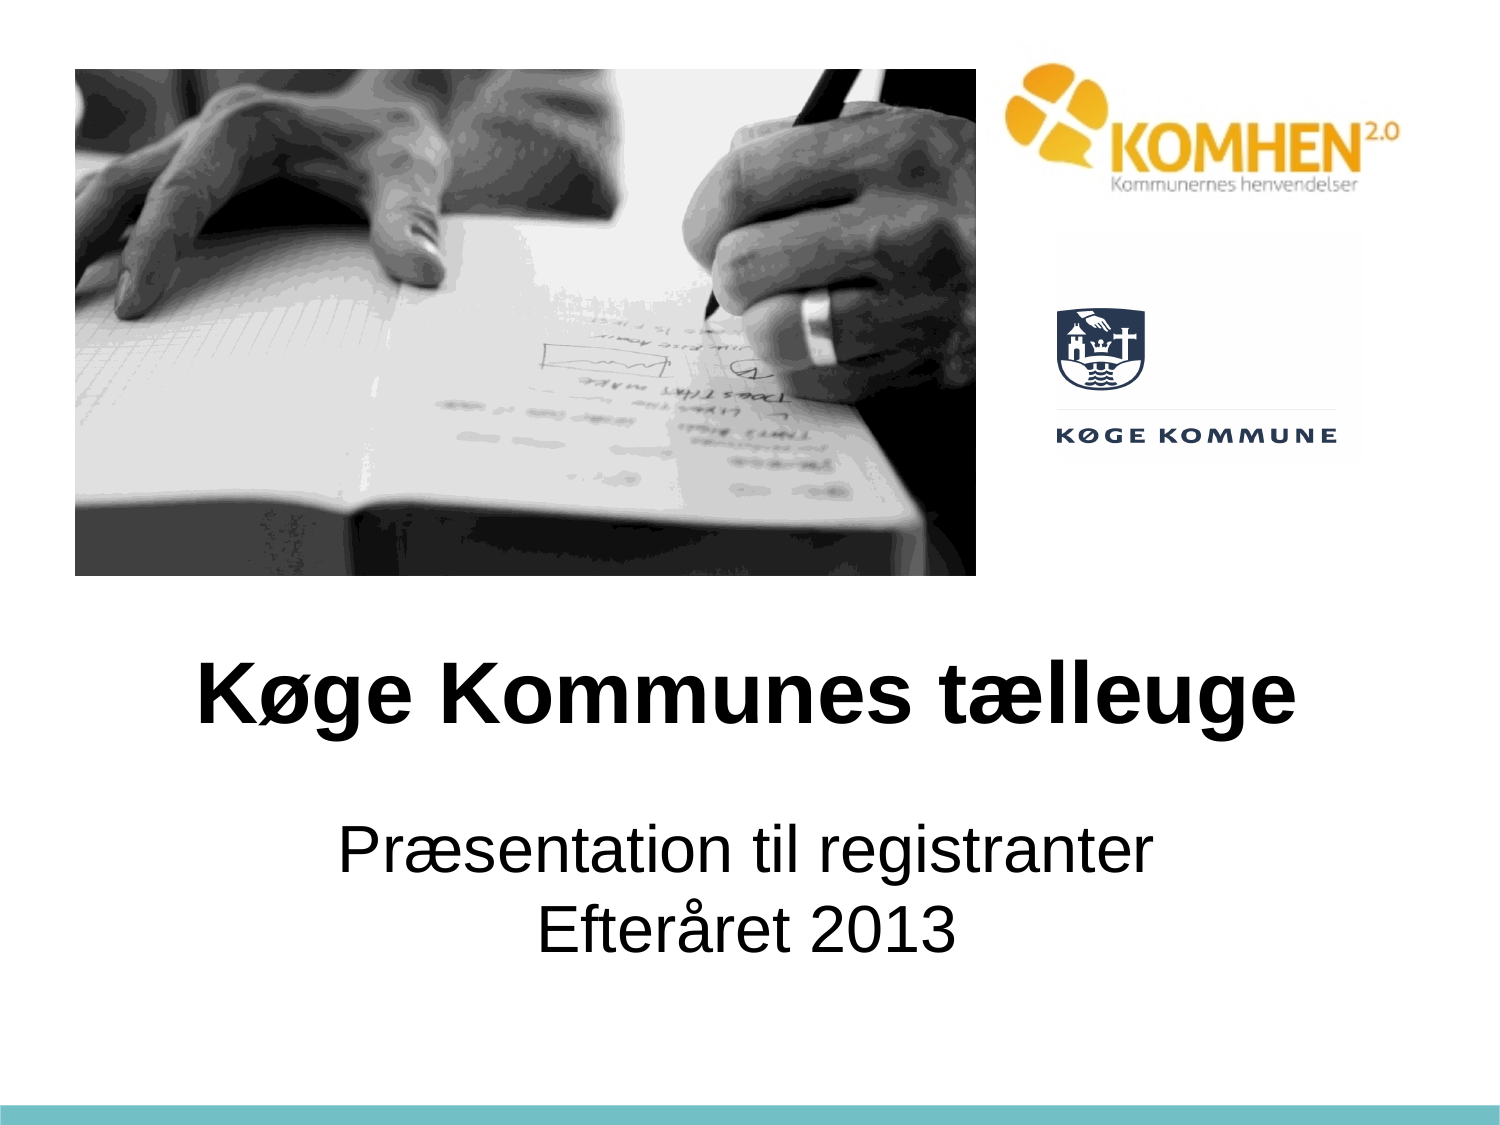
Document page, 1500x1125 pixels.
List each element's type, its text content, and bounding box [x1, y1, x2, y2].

text_box Præsentation til registranter Efteråret 2013 [135, 798, 1359, 977]
text_box Køge Kommunes tælleuge [135, 621, 1359, 756]
picture [75, 69, 976, 576]
text_box [0, 1105, 1500, 1125]
picture [1057, 231, 1363, 462]
picture [986, 42, 1413, 222]
